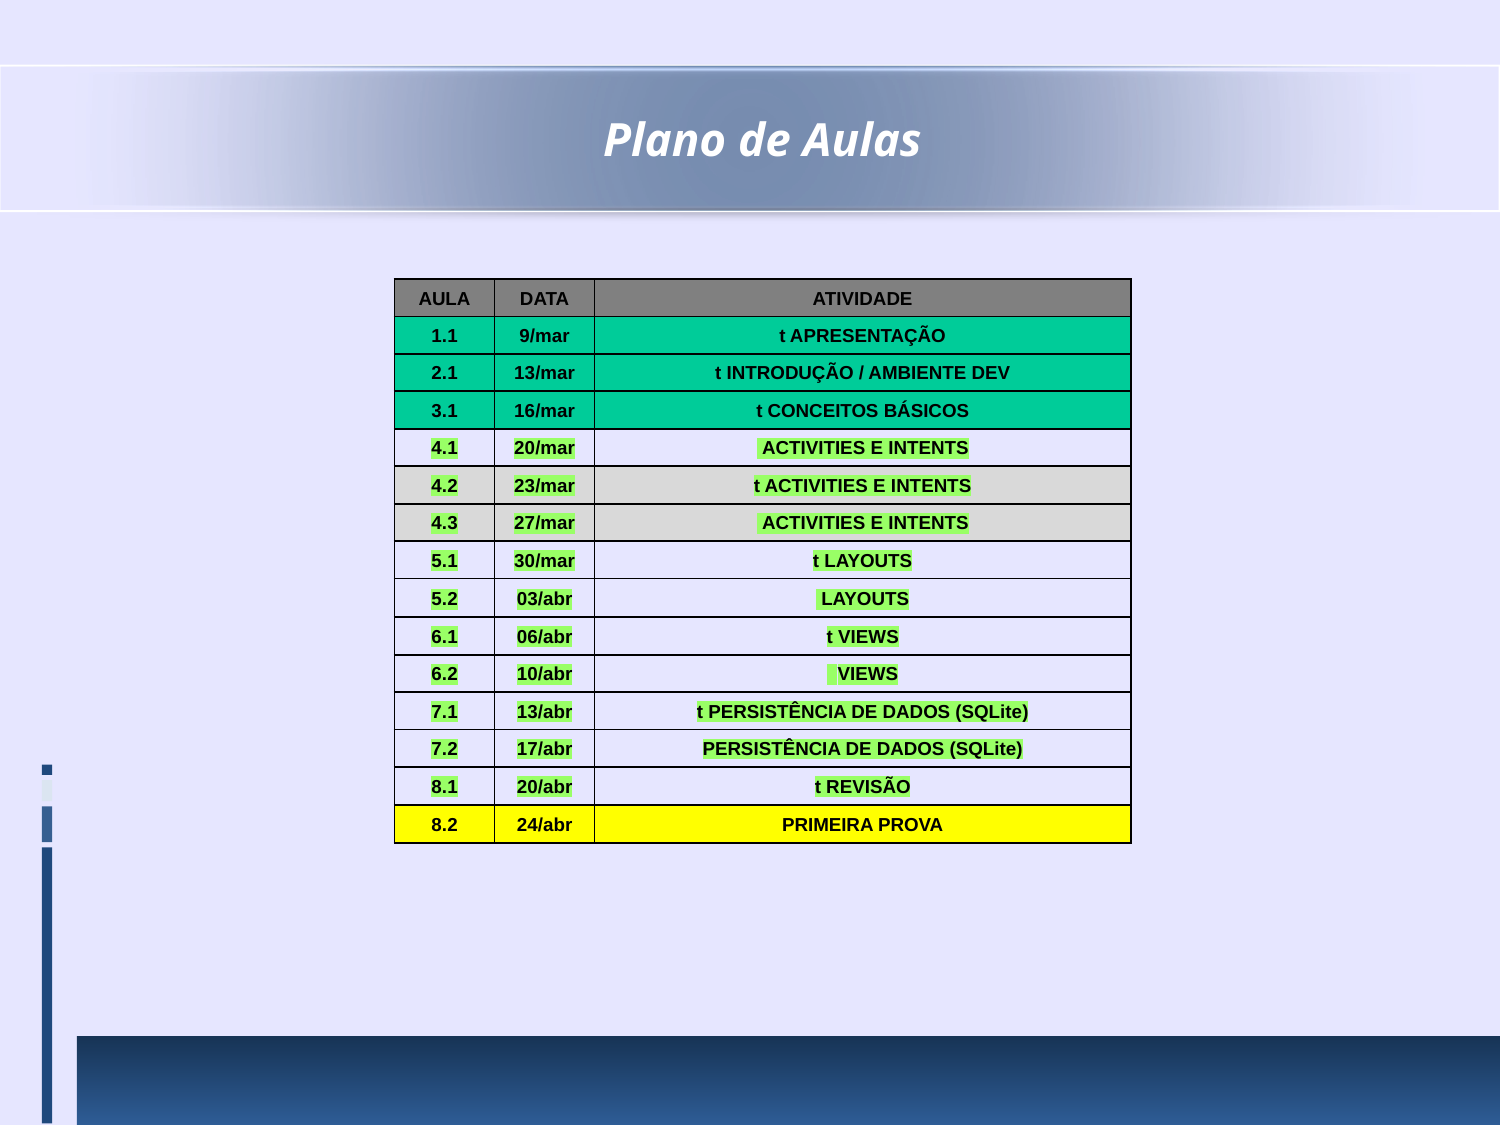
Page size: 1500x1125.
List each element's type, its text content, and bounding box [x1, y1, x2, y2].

table_cell 23/mar [495, 467, 594, 503]
table_cell PRIMEIRA PROVA [595, 806, 1130, 842]
table_cell t CONCEITOS BÁSICOS [595, 392, 1130, 428]
table_cell 5.1 [395, 542, 494, 578]
table_cell 9/mar [495, 317, 594, 353]
table_cell 5.2 [395, 579, 494, 616]
table_cell 6.1 [395, 618, 494, 654]
text_box Plano de Aulas [194, 102, 1331, 173]
table_cell 20/mar [495, 430, 594, 465]
table_cell 13/abr [495, 693, 594, 729]
table_cell 06/abr [495, 618, 594, 654]
table_cell 2.1 [395, 355, 494, 390]
table_cell 16/mar [495, 392, 594, 428]
table_cell PERSISTÊNCIA DE DADOS (SQLite) [595, 730, 1130, 766]
table_cell t APRESENTAÇÃO [595, 317, 1130, 353]
table_cell 24/abr [495, 806, 594, 842]
table_cell 1.1 [395, 317, 494, 353]
table_cell t REVISÃO [595, 768, 1130, 804]
table_cell 03/abr [495, 579, 594, 616]
table_cell 4.2 [395, 467, 494, 503]
table_cell t LAYOUTS [595, 542, 1130, 578]
table_cell 4.3 [395, 505, 494, 540]
table_cell LAYOUTS [595, 579, 1130, 616]
table_header AULA [395, 280, 494, 316]
table_cell 20/abr [495, 768, 594, 804]
table_cell 27/mar [495, 505, 594, 540]
table_cell 13/mar [495, 355, 594, 390]
table_cell 8.2 [395, 806, 494, 842]
picture [0, 58, 1500, 227]
table_cell ACTIVITIES E INTENTS [595, 430, 1130, 465]
table_cell 4.1 [395, 430, 494, 465]
table_cell VIEWS [595, 656, 1130, 691]
table_cell 8.1 [395, 768, 494, 804]
table_cell 30/mar [495, 542, 594, 578]
table_header DATA [495, 280, 594, 316]
table_header ATIVIDADE [595, 280, 1130, 316]
table_cell 7.1 [395, 693, 494, 729]
table_cell t VIEWS [595, 618, 1130, 654]
table_cell t INTRODUÇÃO / AMBIENTE DEV [595, 355, 1130, 390]
table_cell 7.2 [395, 730, 494, 766]
table_cell 3.1 [395, 392, 494, 428]
table_cell t ACTIVITIES E INTENTS [595, 467, 1130, 503]
table_cell t PERSISTÊNCIA DE DADOS (SQLite) [595, 693, 1130, 729]
table_cell 17/abr [495, 730, 594, 766]
table_cell ACTIVITIES E INTENTS [595, 505, 1130, 540]
table_cell 10/abr [495, 656, 594, 691]
table_cell 6.2 [395, 656, 494, 691]
